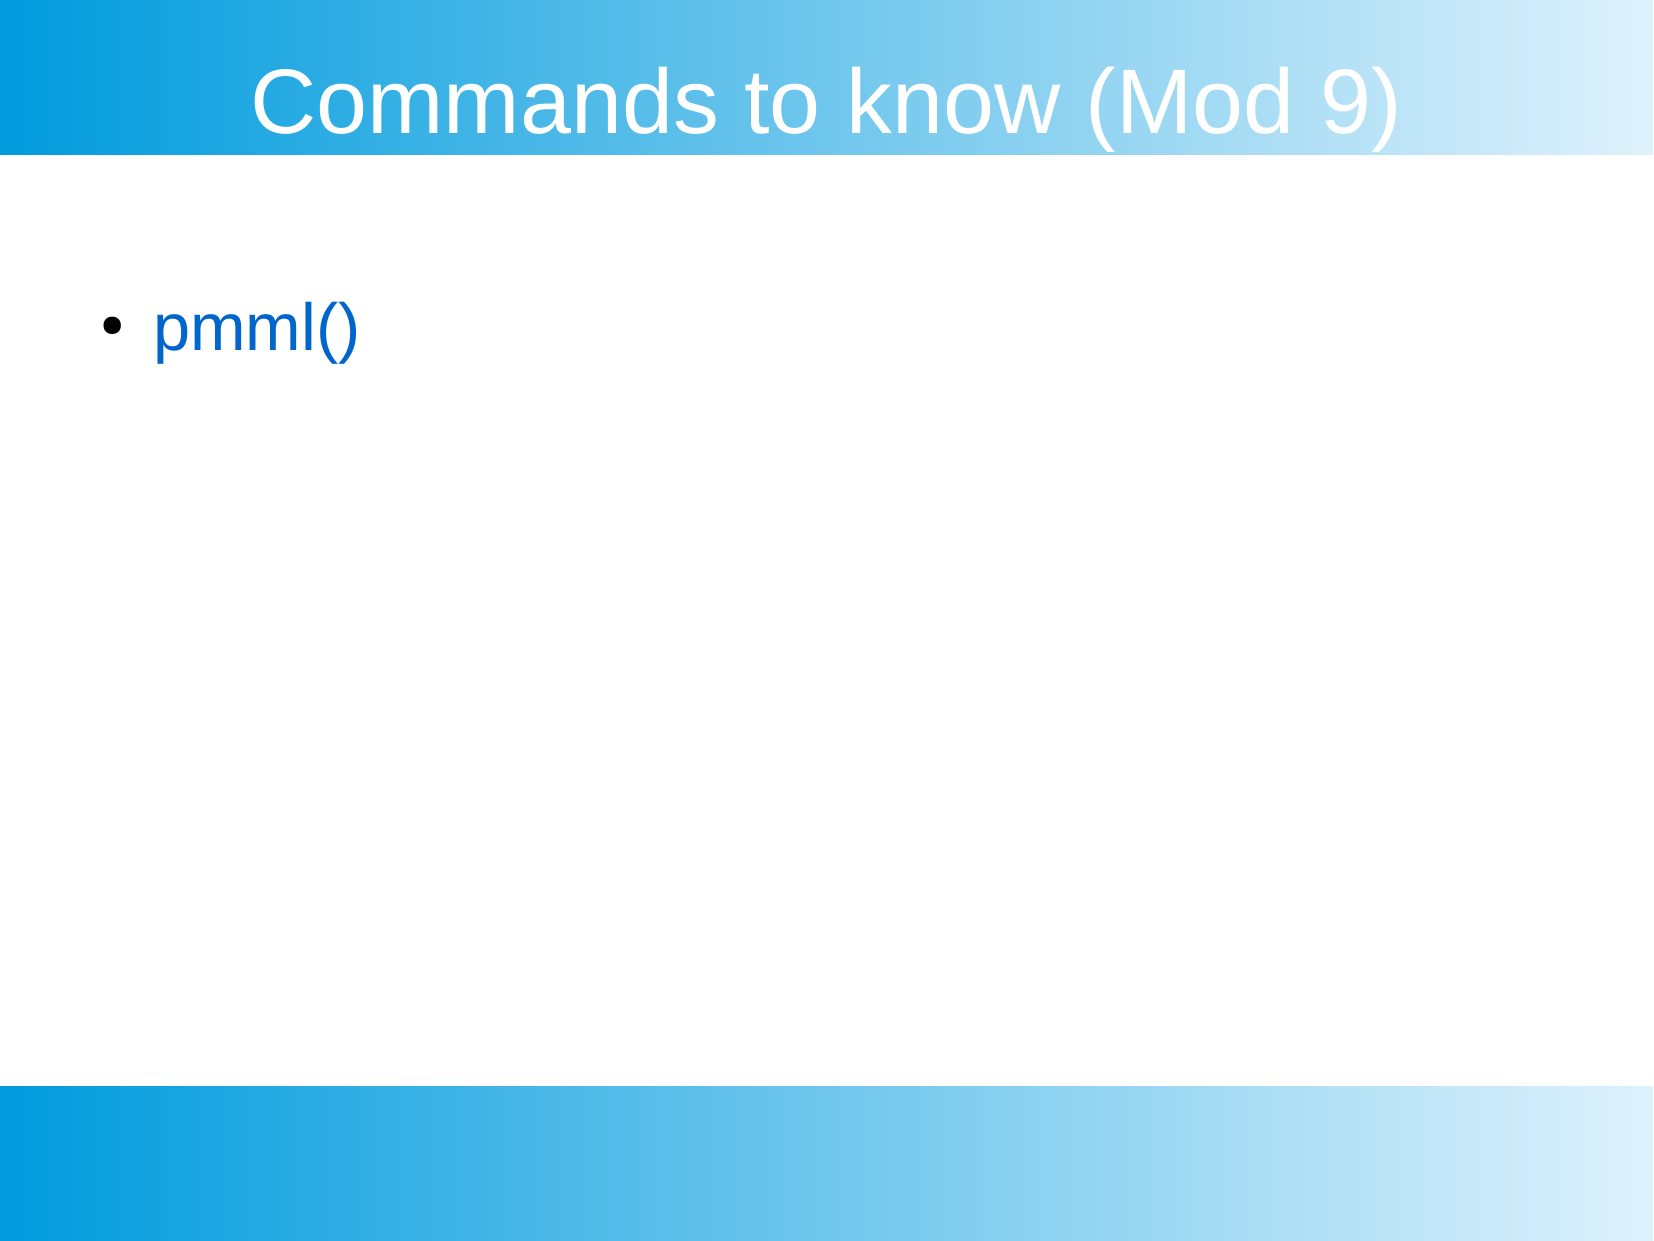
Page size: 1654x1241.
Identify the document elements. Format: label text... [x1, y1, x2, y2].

title Commands to know (Mod 9) [82, 49, 1571, 155]
list pmml() [82, 290, 809, 1010]
